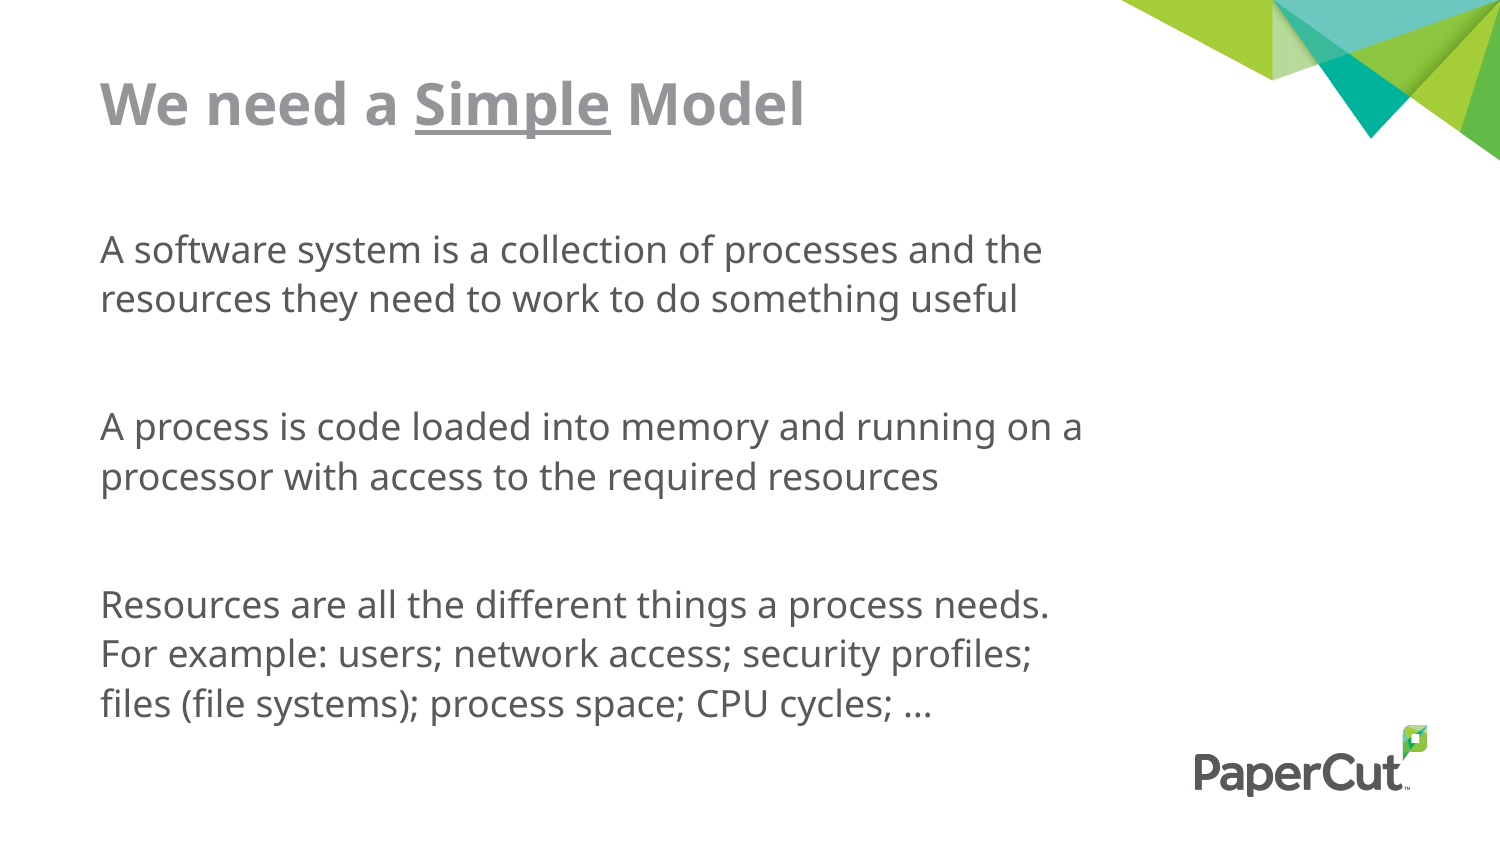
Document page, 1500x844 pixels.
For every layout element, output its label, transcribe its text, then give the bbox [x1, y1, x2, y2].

picture [1195, 725, 1427, 797]
picture [1119, 0, 1500, 162]
title We need a Simple Model [100, 67, 1214, 196]
list A software system is a collection of processes and the resources they need to work to do something useful A process is code loaded into memory and running on a processor with access to the required resources Resources are all the different things a process needs. For example: users; network access; security profiles; files (file systems); process space; CPU cycles; … [100, 221, 1094, 706]
